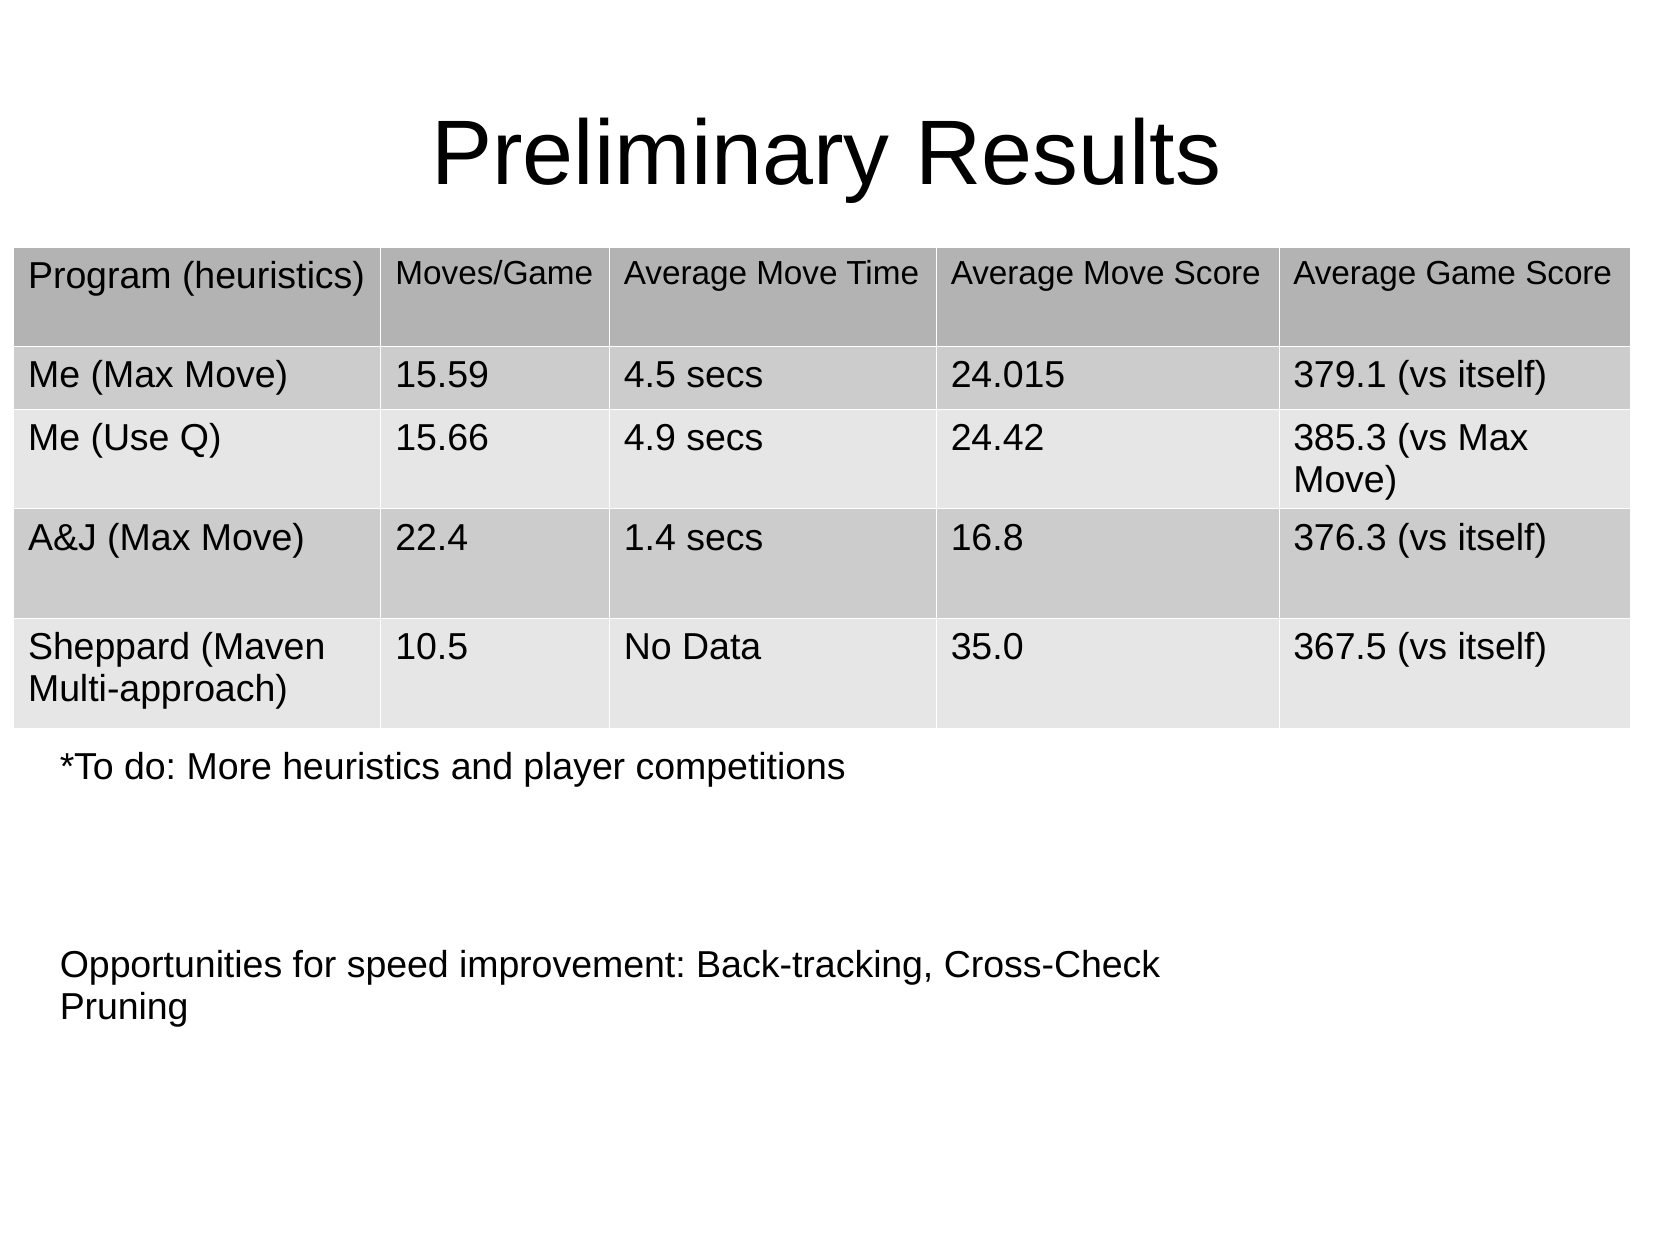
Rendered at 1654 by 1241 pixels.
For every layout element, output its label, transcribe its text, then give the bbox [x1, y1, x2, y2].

table_header Average Move Time [610, 248, 936, 346]
table_cell Sheppard (Maven Multi-approach) [14, 619, 380, 728]
table_cell 16.8 [937, 509, 1279, 618]
table_cell 24.015 [937, 347, 1279, 409]
table_cell 4.5 secs [610, 347, 936, 409]
table_header Program (heuristics) [14, 248, 380, 346]
table_cell 22.4 [381, 509, 609, 618]
text_box Opportunities for speed improvement: Back-tracking, Cross-Check Pruning [45, 936, 1246, 1036]
table_cell 1.4 secs [610, 509, 936, 618]
text_box *To do: More heuristics and player competitions [45, 738, 1321, 796]
table_header Average Game Score [1280, 248, 1630, 346]
table_cell 35.0 [937, 619, 1279, 728]
table_cell 15.66 [381, 410, 609, 508]
table_cell 4.9 secs [610, 410, 936, 508]
table_cell 379.1 (vs itself) [1280, 347, 1630, 409]
table_cell Me (Max Move) [14, 347, 380, 409]
table_cell Me (Use Q) [14, 410, 380, 508]
title Preliminary Results [82, 49, 1571, 247]
table_cell 10.5 [381, 619, 609, 728]
table_cell 385.3 (vs Max Move) [1280, 410, 1630, 508]
table_cell 15.59 [381, 347, 609, 409]
table_header Average Move Score [937, 248, 1279, 346]
table_cell 367.5 (vs itself) [1280, 619, 1630, 728]
table_cell A&J (Max Move) [14, 509, 380, 618]
table_cell 376.3 (vs itself) [1280, 509, 1630, 618]
table_header Moves/Game [381, 248, 609, 346]
table_cell 24.42 [937, 410, 1279, 508]
table_cell No Data [610, 619, 936, 728]
